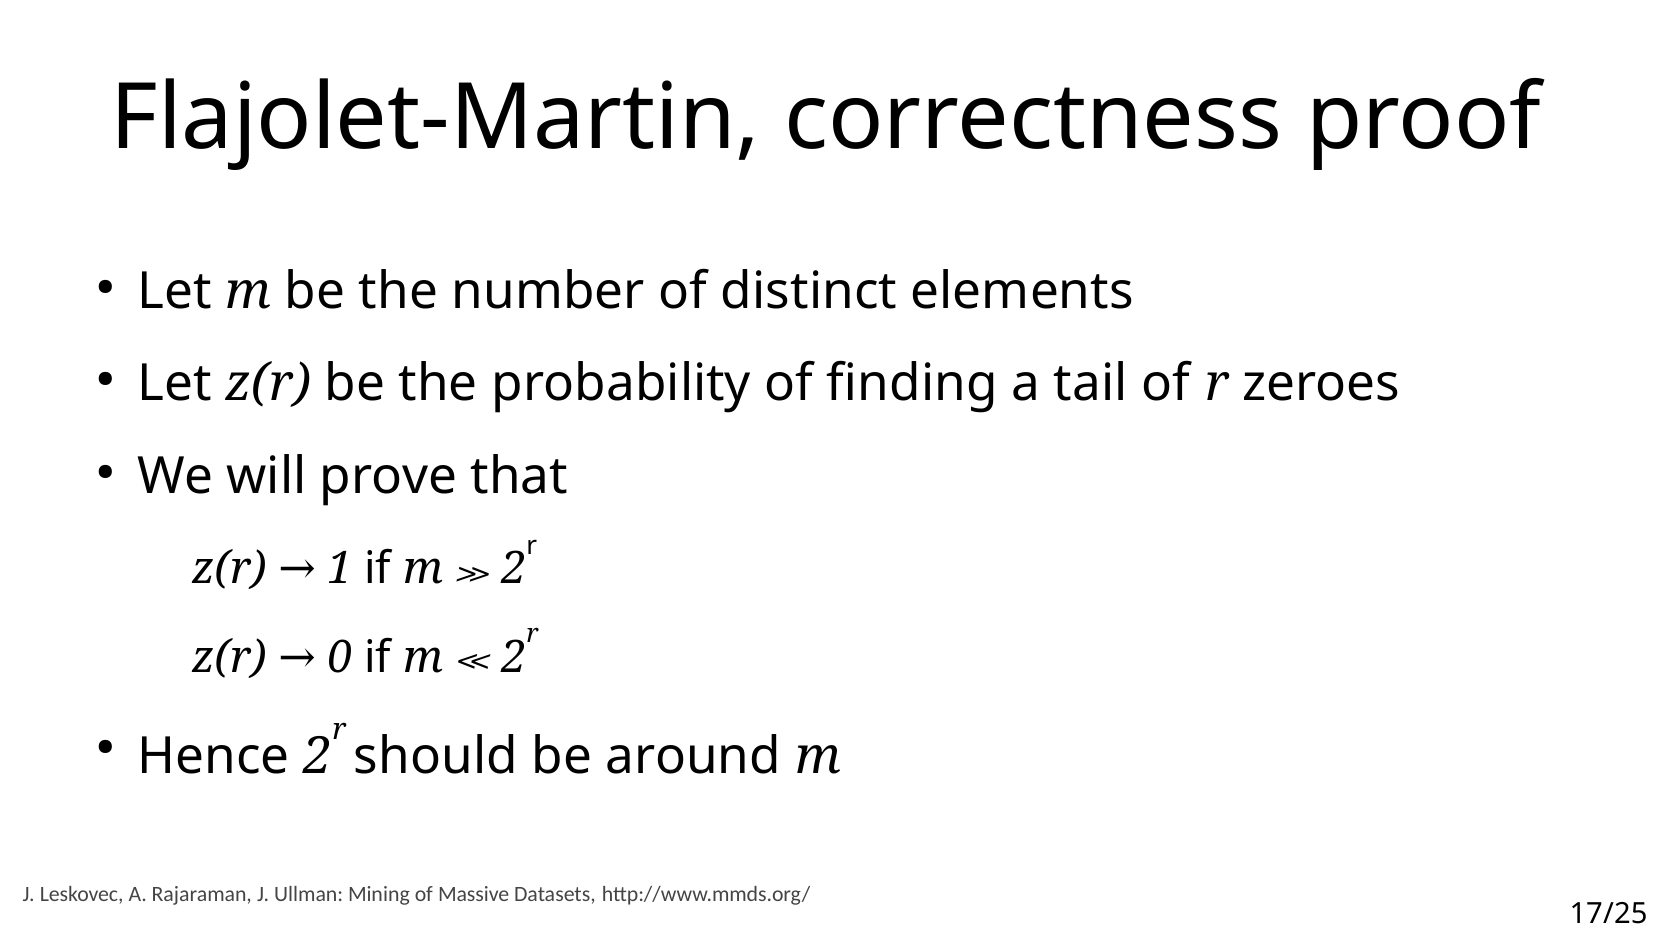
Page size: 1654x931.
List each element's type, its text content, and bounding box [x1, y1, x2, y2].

list Let m be the number of distinct elements Let z(r) be the probability of finding a tail of r zeroes We will prove that z(r) → 1 if m ≫ 2r z(r) → 0 if m ≪ 2r Hence 2r should be around m [82, 253, 1571, 793]
title Flajolet-Martin, correctness proof [82, 1, 1571, 226]
text_box J. Leskovec, A. Rajaraman, J. Ullman: Mining of Massive Datasets, http://www.mmds.org/ [7, 877, 1116, 914]
